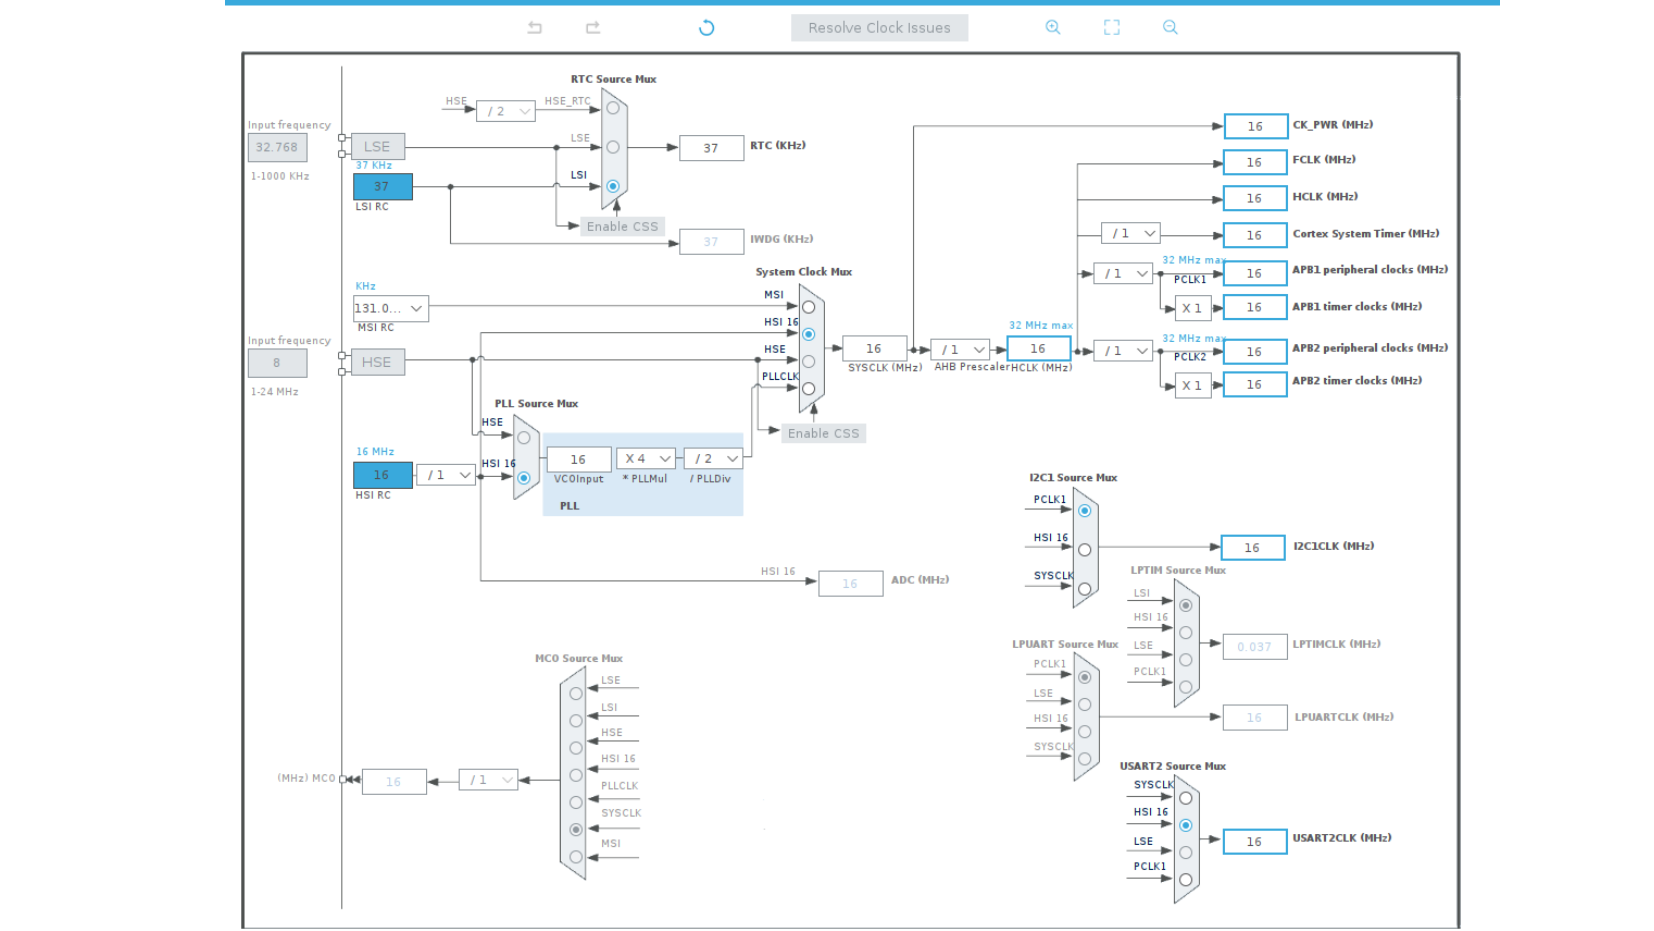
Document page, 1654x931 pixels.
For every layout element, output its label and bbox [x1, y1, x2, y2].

picture [225, 0, 1500, 931]
